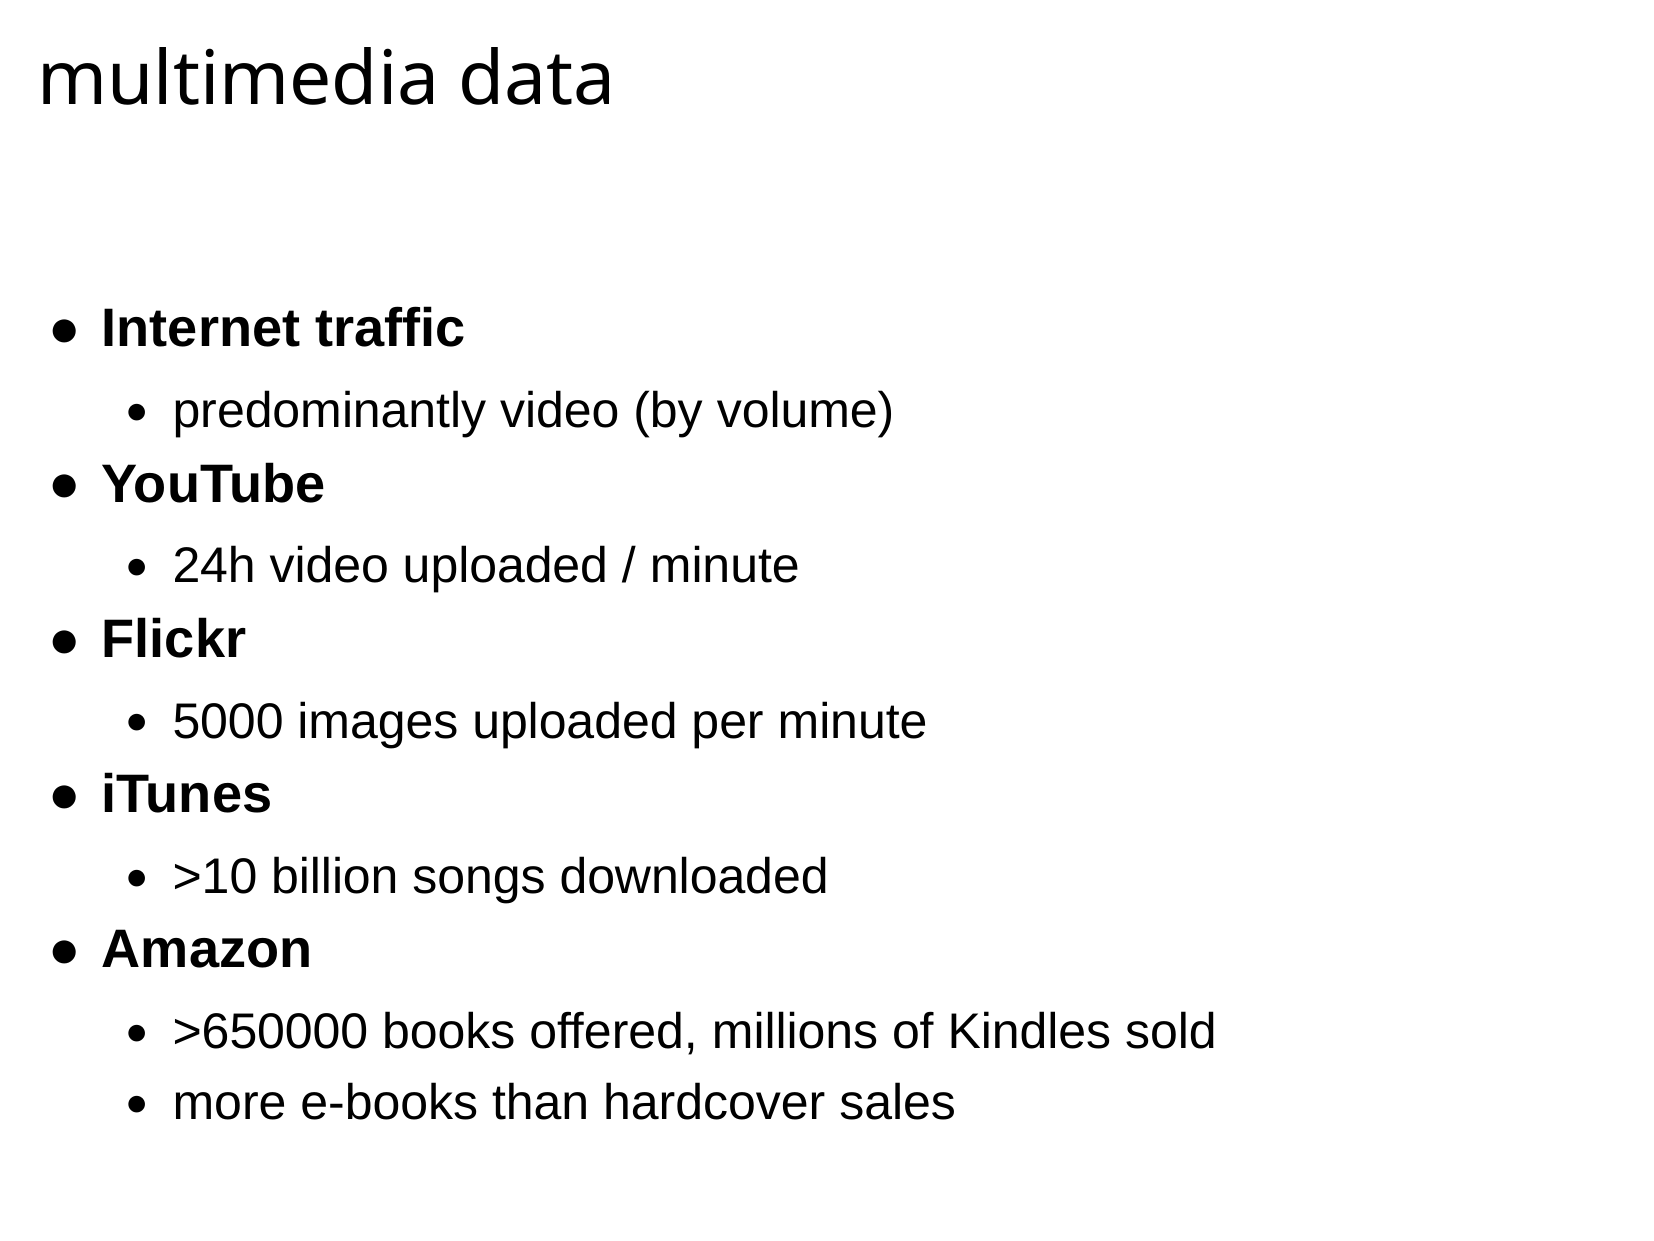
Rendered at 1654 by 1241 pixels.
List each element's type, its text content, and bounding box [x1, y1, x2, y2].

title multimedia data [37, 7, 1613, 143]
list Internet traffic predominantly video (by volume) YouTube 24h video uploaded / minute Flickr 5000 images uploaded per minute iTunes >10 billion songs downloaded Amazon >650000 books offered, millions of Kindles sold more e-books than hardcover sales [30, 194, 1654, 1233]
